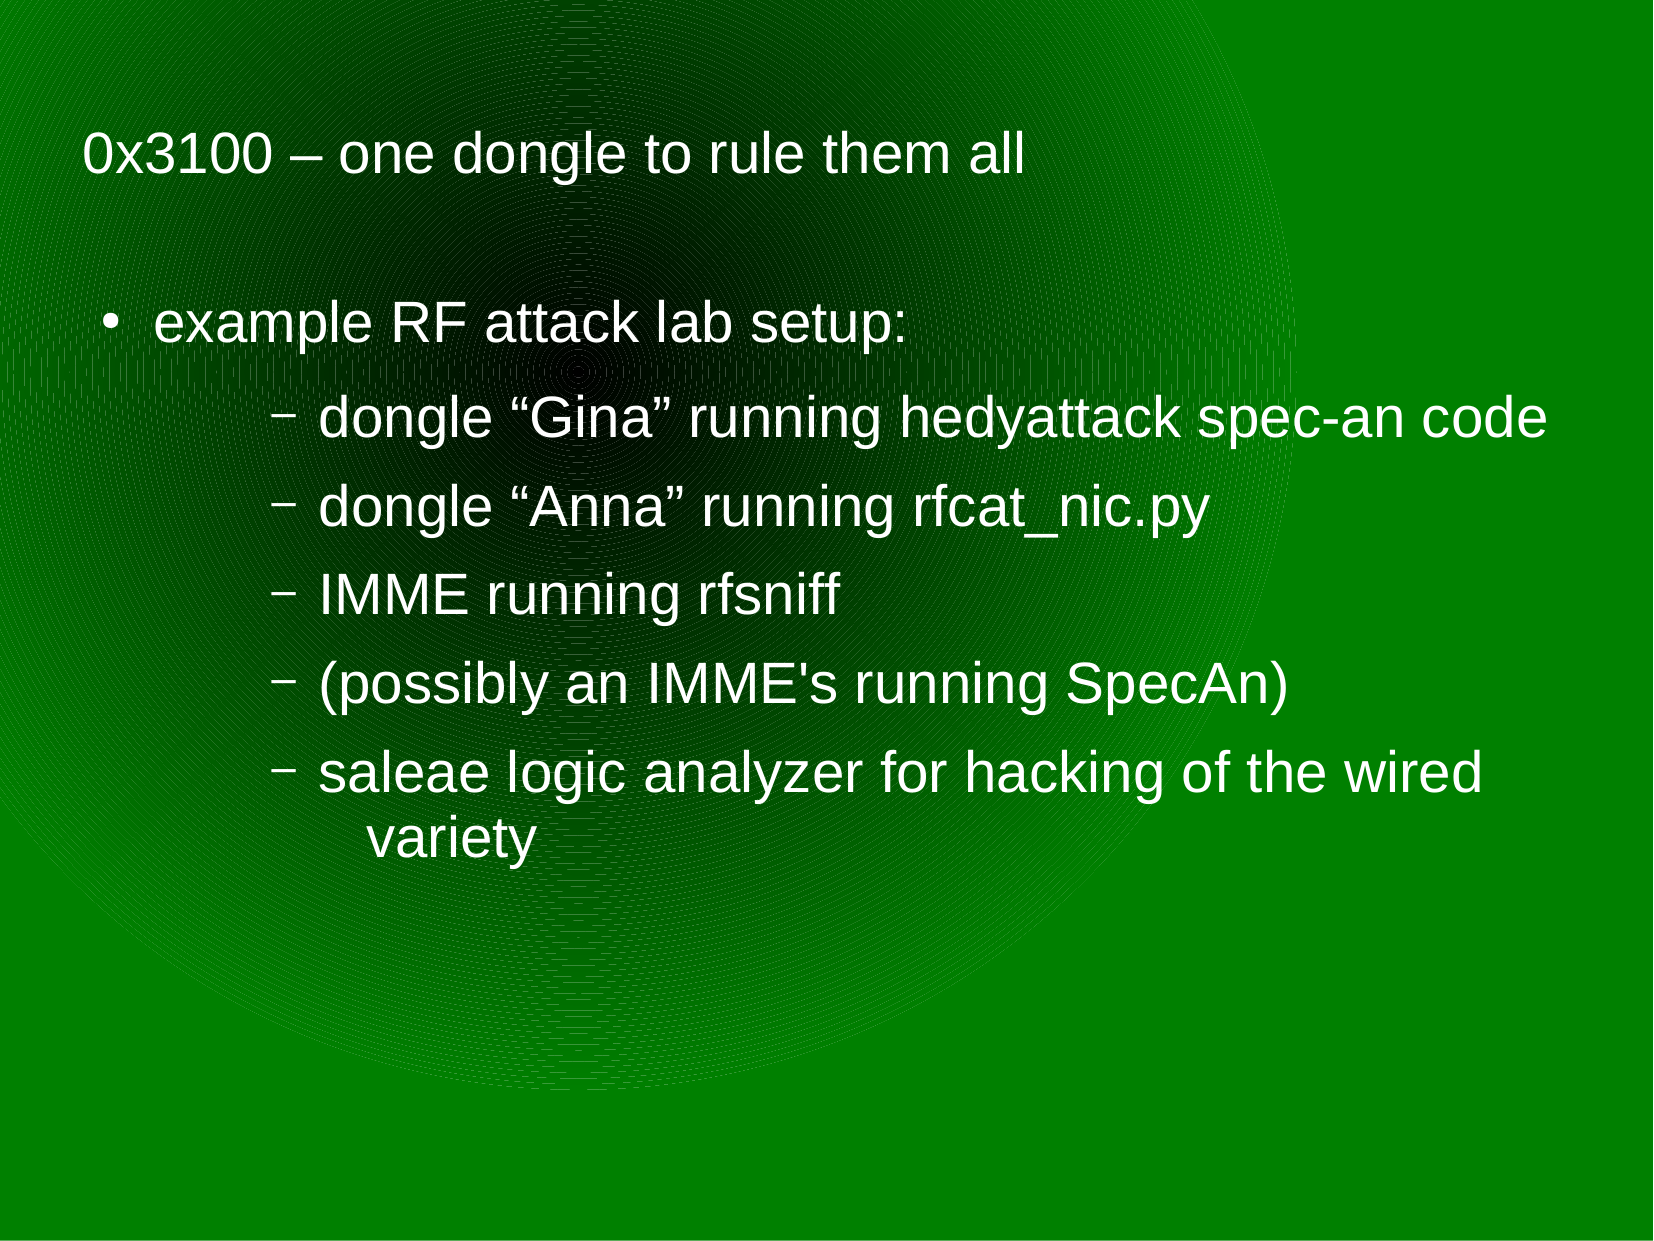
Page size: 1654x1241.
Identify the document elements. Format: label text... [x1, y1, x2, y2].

list example RF attack lab setup: dongle “Gina” running hedyattack spec-an code dongle “Anna” running rfcat_nic.py IMME running rfsniff (possibly an IMME's running SpecAn) saleae logic analyzer for hacking of the wired variety [82, 290, 1571, 1109]
title 0x3100 – one dongle to rule them all [82, 49, 1571, 257]
